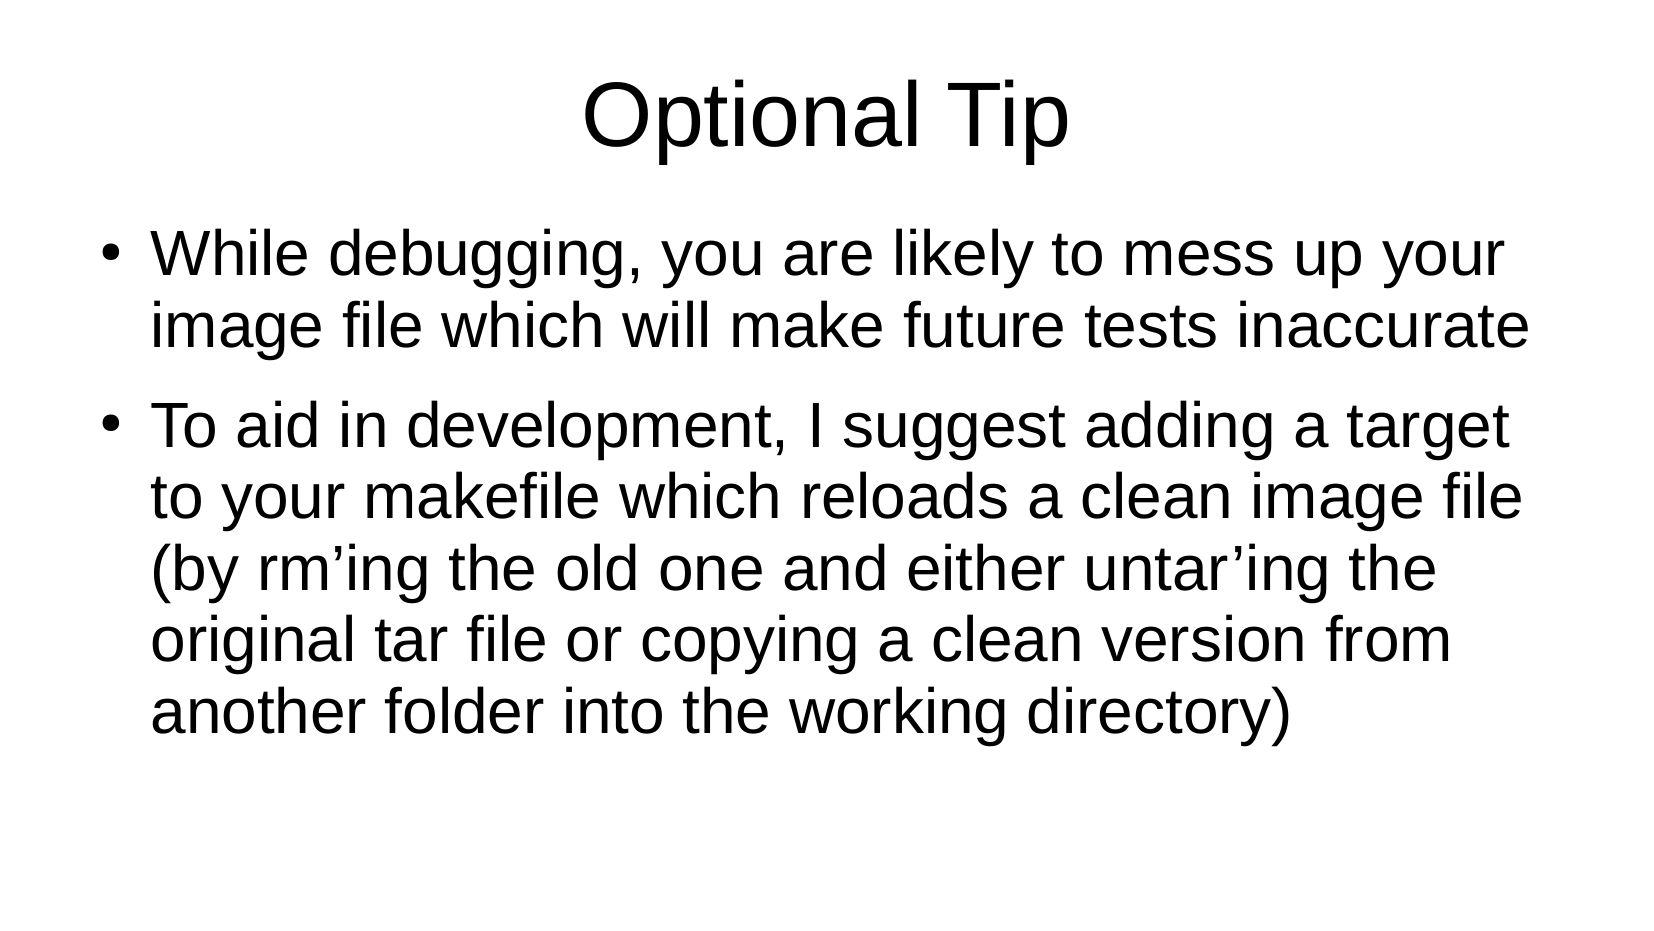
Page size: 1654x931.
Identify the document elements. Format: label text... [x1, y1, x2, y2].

list While debugging, you are likely to mess up your image file which will make future tests inaccurate To aid in development, I suggest adding a target to your makefile which reloads a clean image file (by rm’ing the old one and either untar’ing the original tar file or copying a clean version from another folder into the working directory) [82, 217, 1571, 758]
title Optional Tip [82, 37, 1571, 193]
